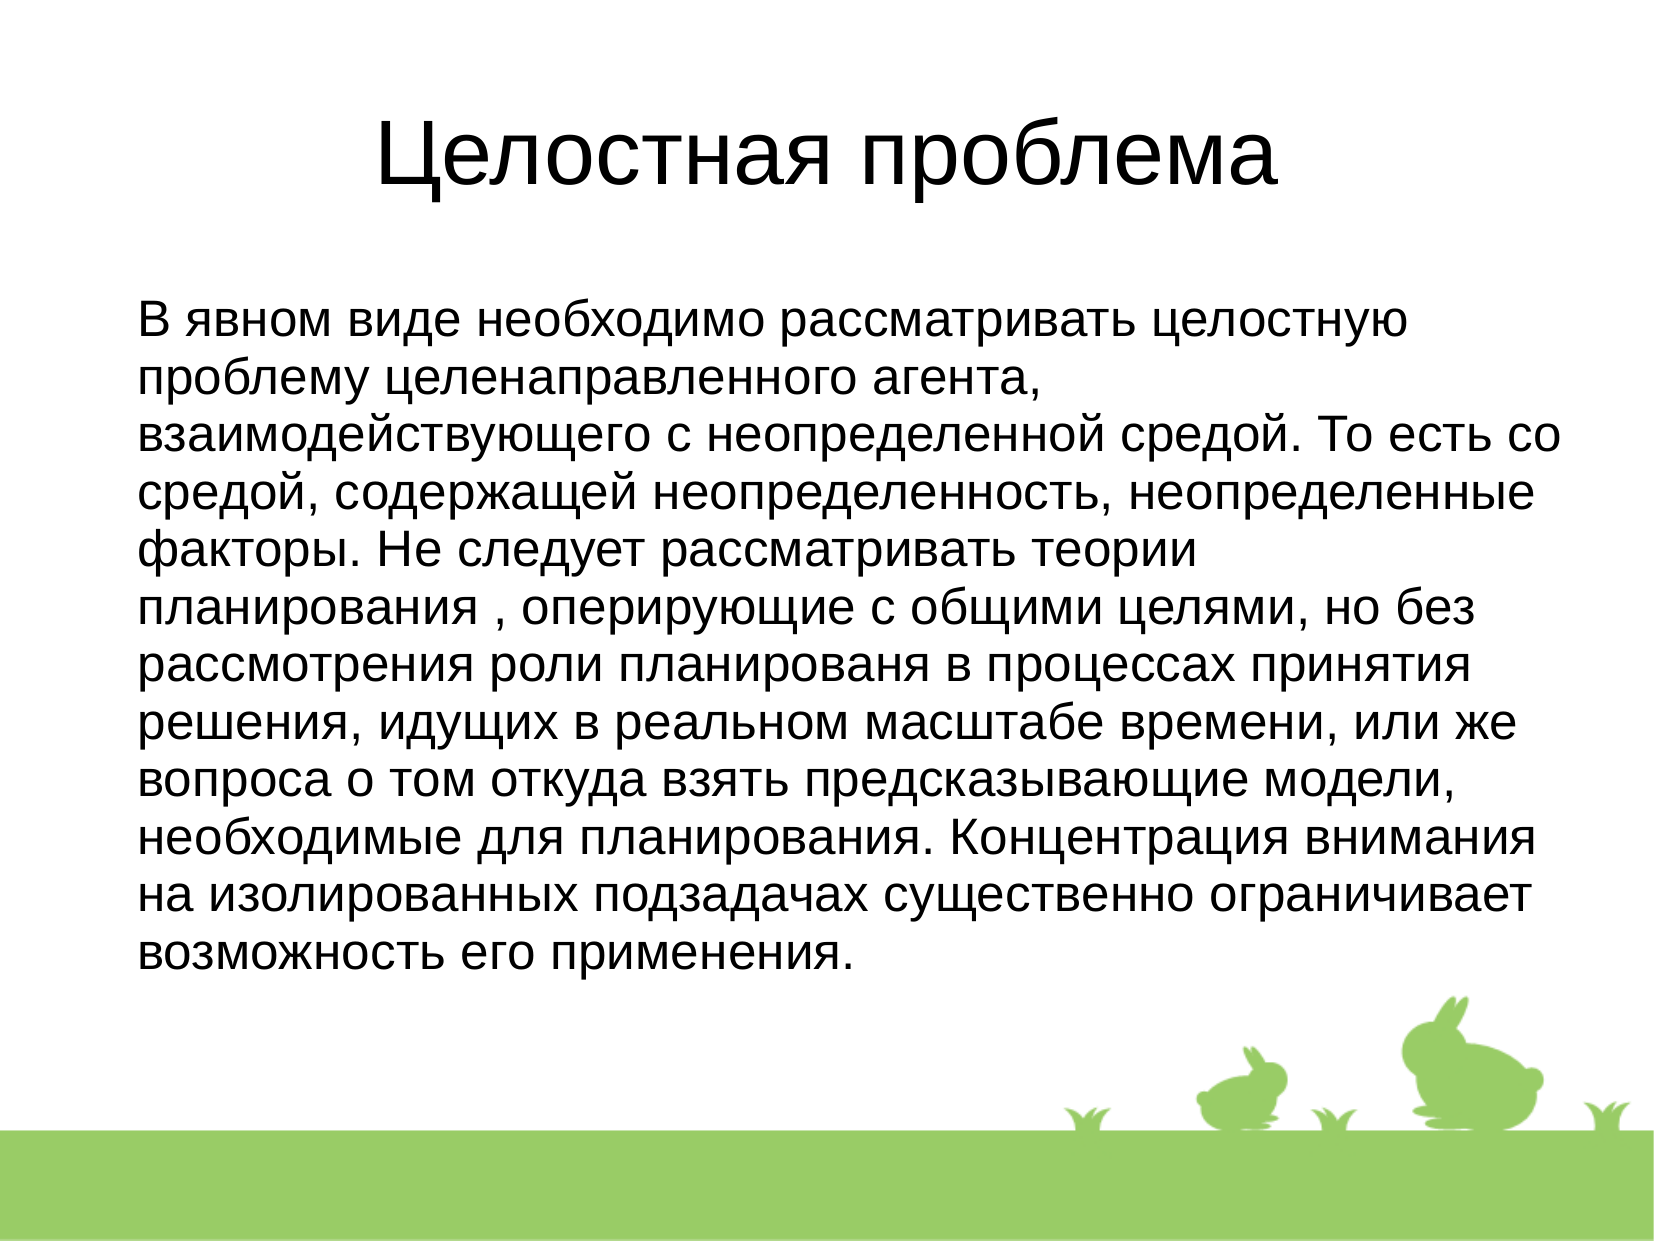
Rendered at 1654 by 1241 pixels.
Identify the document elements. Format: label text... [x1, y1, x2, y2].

list В явном виде необходимо рассматривать целостную проблему целенаправленного агента, взаимодействующего с неопределенной средой. То есть со средой, содержащей неопределенность, неопределенные факторы. Не следует рассматривать теории планирования , оперирующие с общими целями, но без рассмотрения роли планированя в процессах принятия решения, идущих в реальном масштабе времени, или же вопроса о том откуда взять предсказывающие модели, необходимые для планирования. Концентрация внимания на изолированных подзадачах существенно ограничивает возможность его применения. [82, 290, 1571, 1010]
picture [0, 0, 1654, 1241]
title Целостная проблема [82, 49, 1571, 257]
